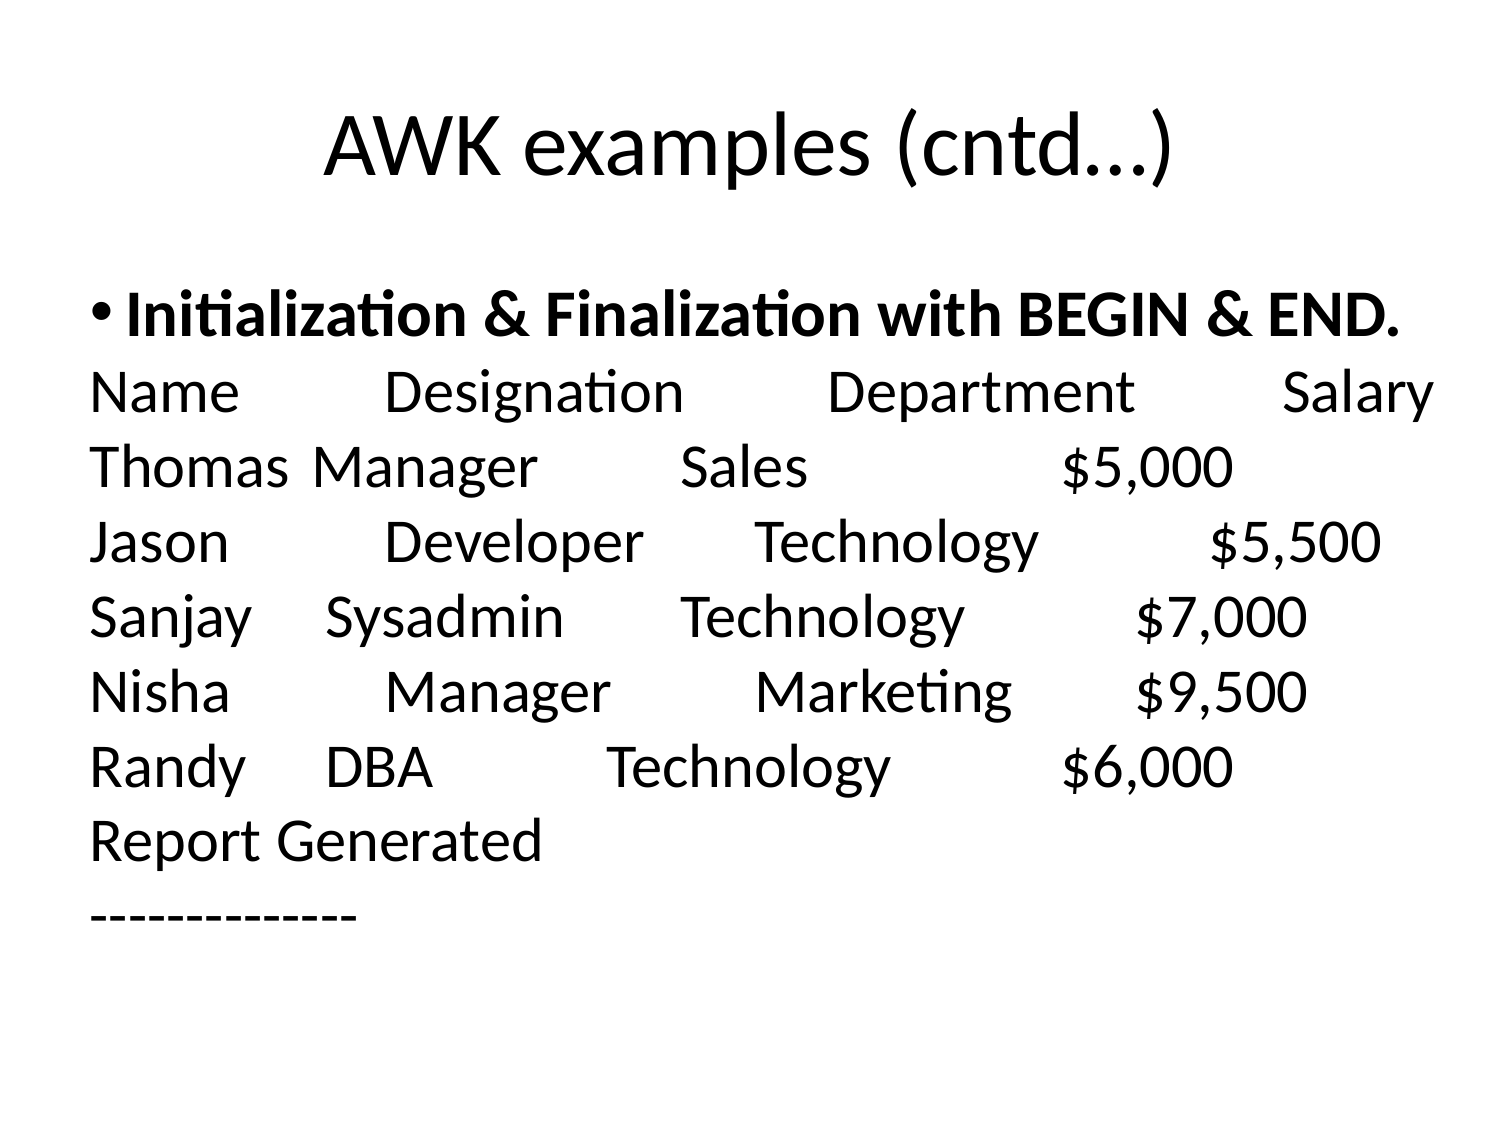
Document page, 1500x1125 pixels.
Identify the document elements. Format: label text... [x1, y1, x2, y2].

text_box Initialization & Finalization with BEGIN & END. Name Designation Department Salary Thomas Manager Sales $5,000 Jason Developer Technology $5,500 Sanjay Sysadmin Technology $7,000 Nisha Manager Marketing $9,500 Randy DBA Technology $6,000 Report Generated -------------- [74, 262, 1463, 1005]
text_box AWK examples (cntd…) [75, 45, 1425, 233]
